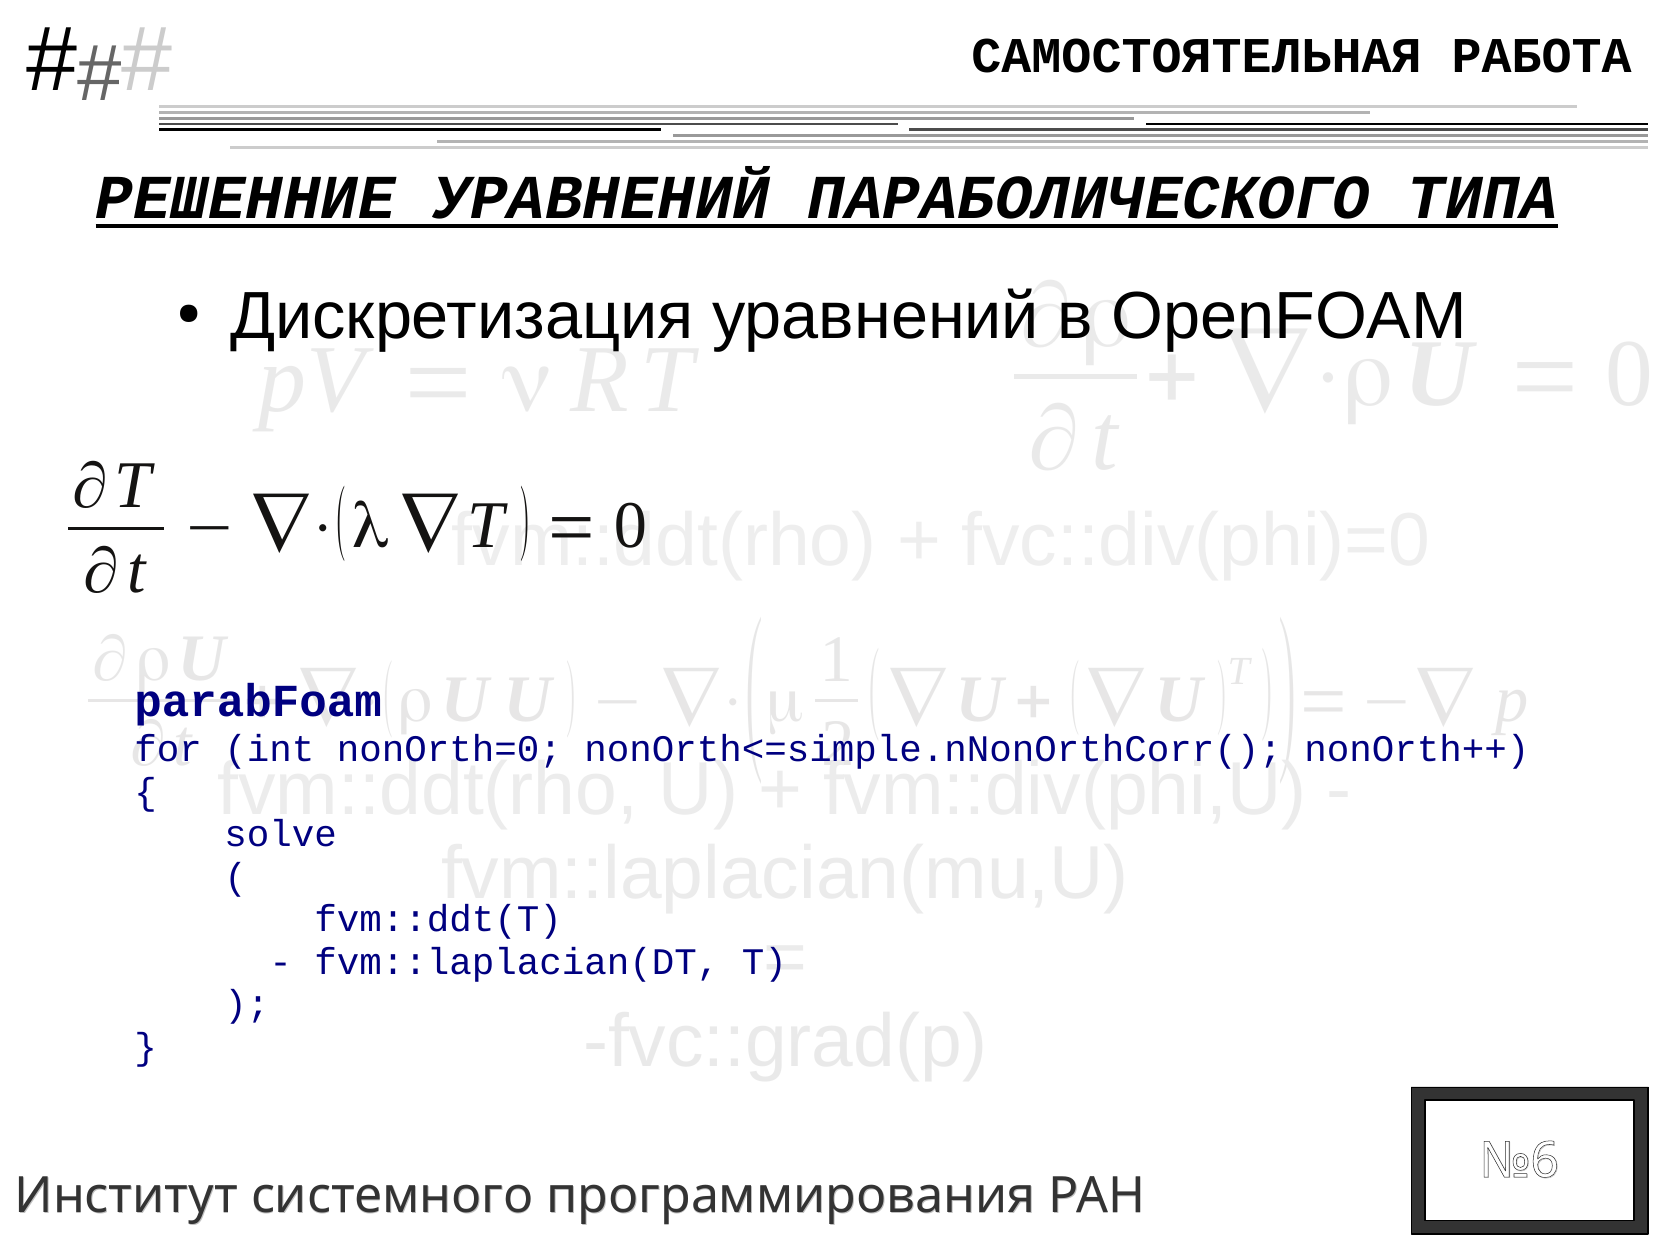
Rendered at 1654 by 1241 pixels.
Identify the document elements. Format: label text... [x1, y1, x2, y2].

text_box parabFoam for (int nonOrth=0; nonOrth<=simple.nNonOrthCorr(); nonOrth++) { solve ( fvm::ddt(T) - fvm::laplacian(DT, T) ); } [29, 671, 1565, 1079]
title РЕШЕННИЕ УРАВНЕНИЙ ПАРАБОЛИЧЕСКОГО ТИПА [0, 147, 1654, 257]
text_box Дискретизация уравнений в OpenFOAM [159, 277, 1501, 353]
chart [59, 448, 653, 607]
